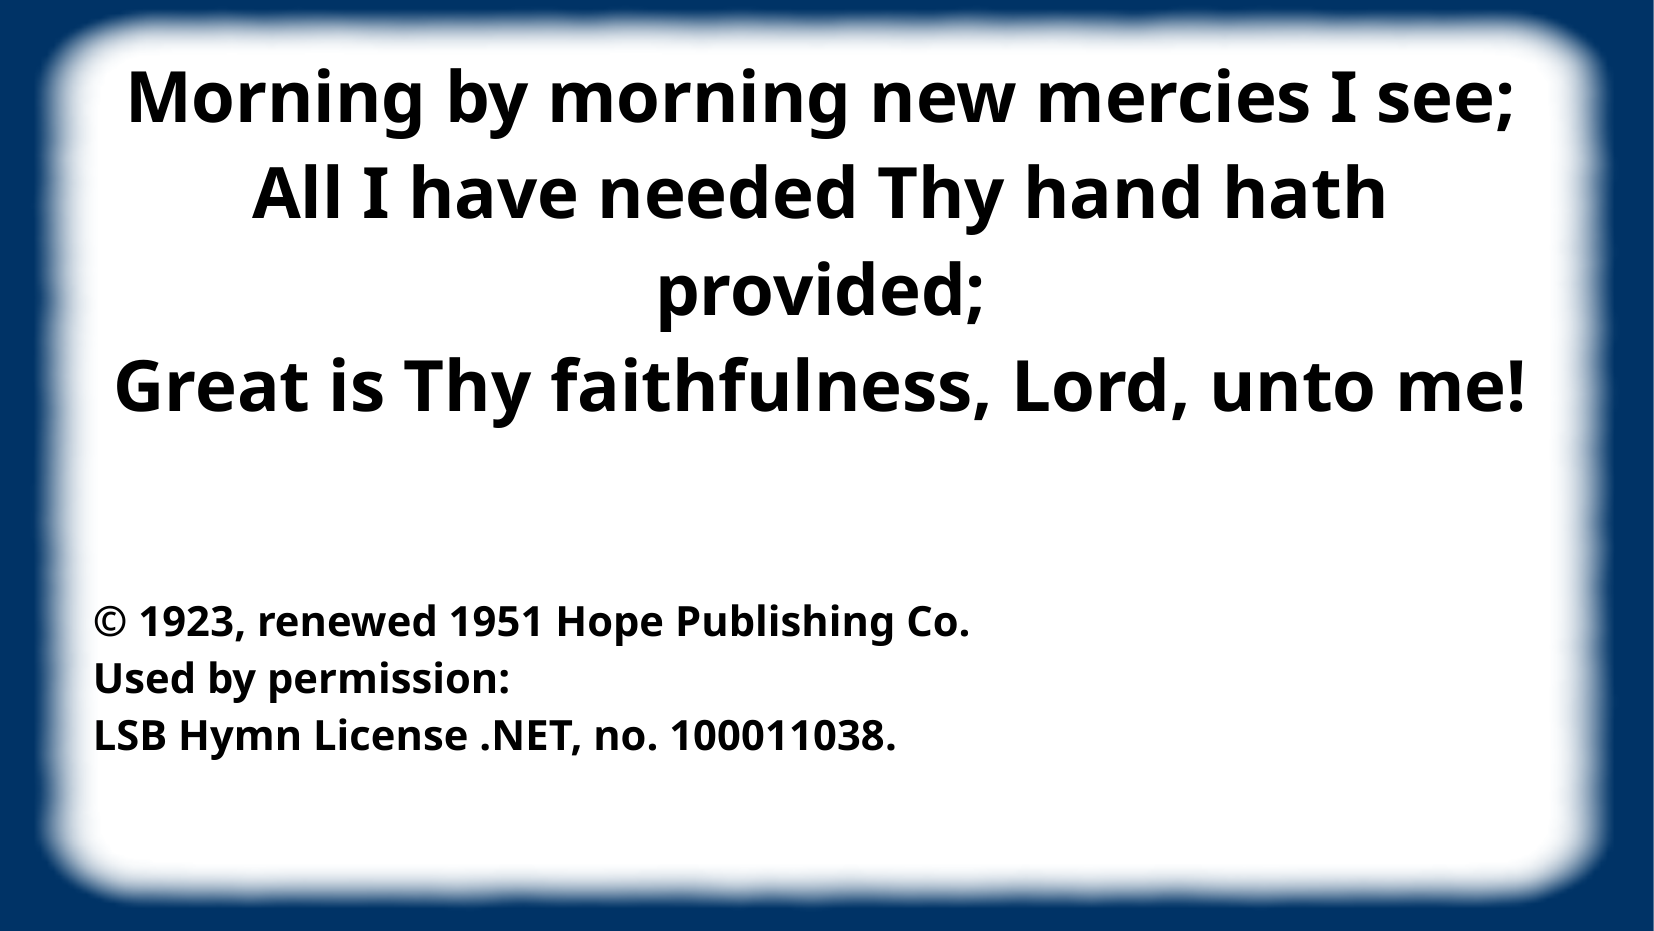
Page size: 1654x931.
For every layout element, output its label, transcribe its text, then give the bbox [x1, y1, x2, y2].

text_box Morning by morning new mercies I see; All I have needed Thy hand hath provided; Great is Thy faithfulness, Lord, unto me! © 1923, renewed 1951 Hope Publishing Co. Used by permission: LSB Hymn License .NET, no. 100011038. [78, 39, 1564, 785]
picture [0, 0, 1654, 931]
